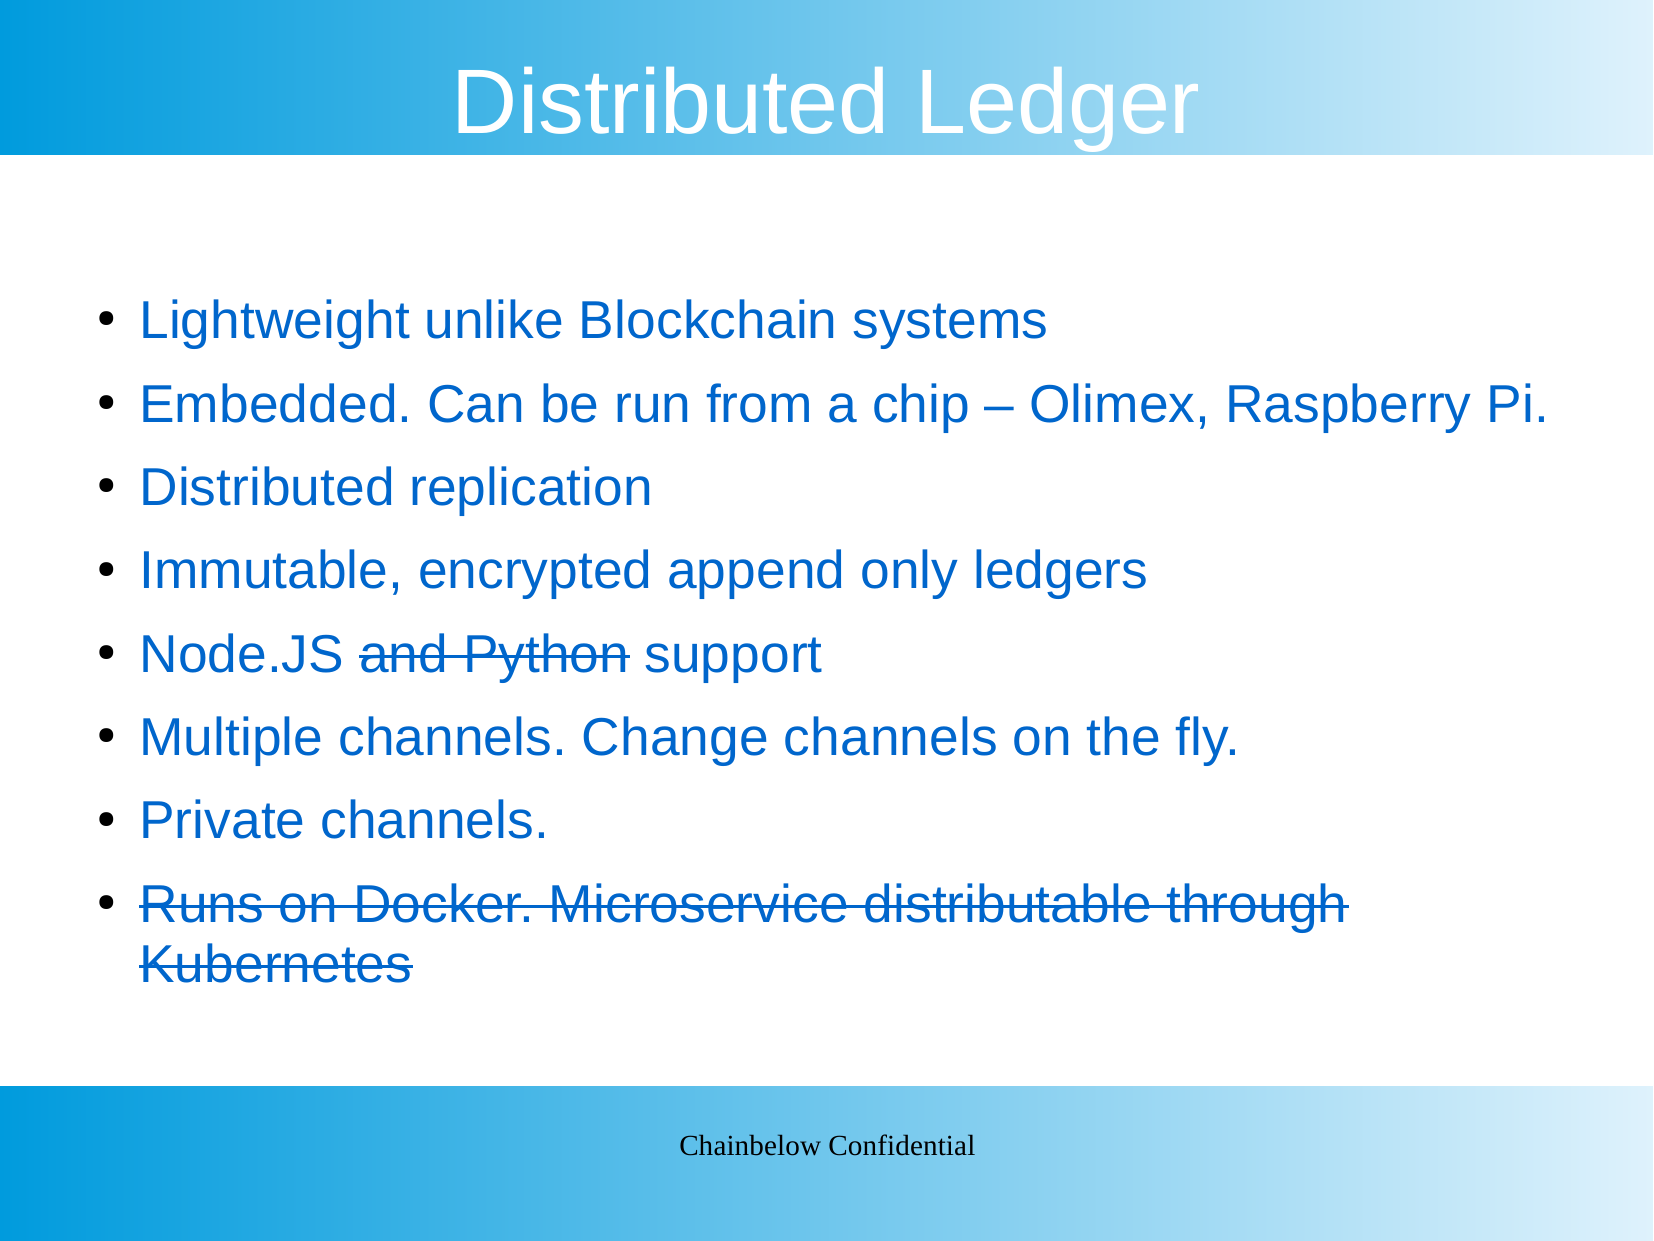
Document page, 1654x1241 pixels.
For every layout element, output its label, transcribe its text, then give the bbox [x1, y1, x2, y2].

list Lightweight unlike Blockchain systems Embedded. Can be run from a chip – Olimex, Raspberry Pi. Distributed replication Immutable, encrypted append only ledgers Node.JS and Python support Multiple channels. Change channels on the fly. Private channels. Runs on Docker. Microservice distributable through Kubernetes [82, 290, 1571, 1010]
title Distributed Ledger [82, 49, 1571, 155]
